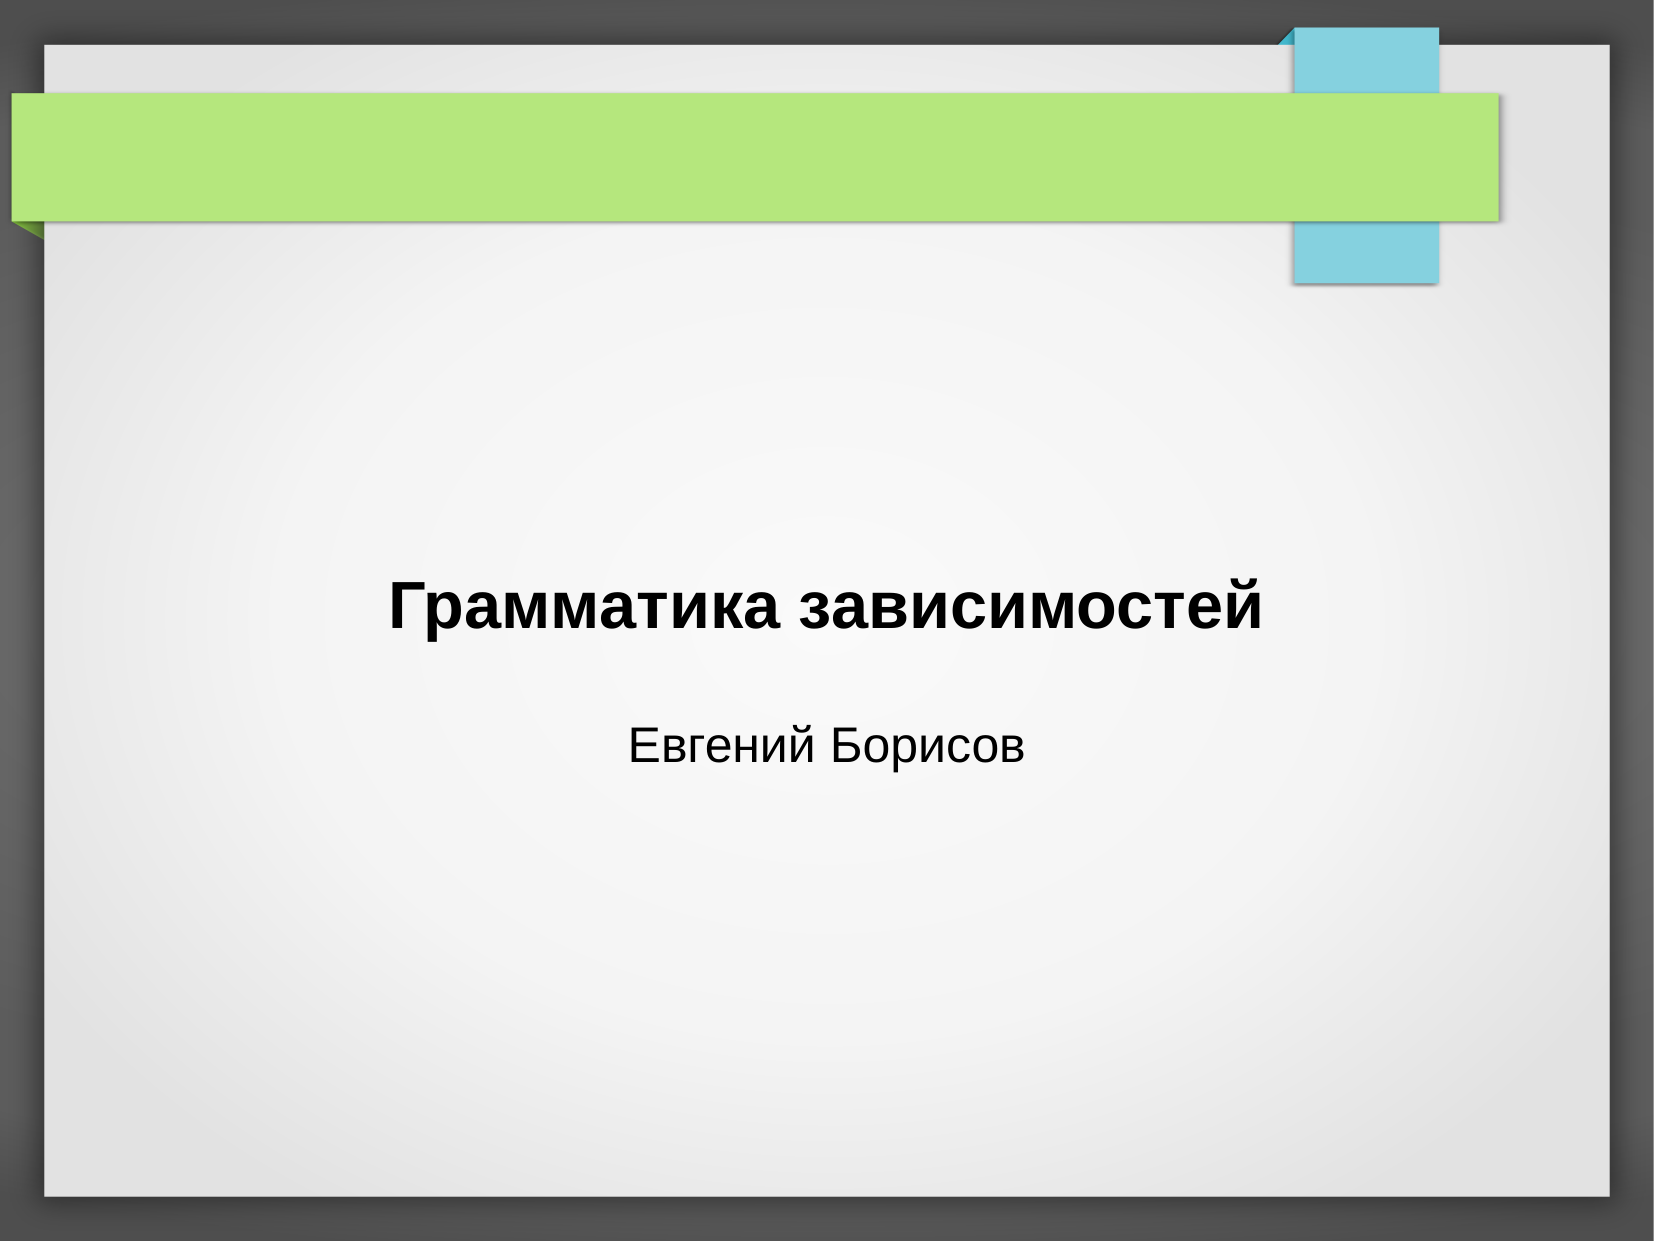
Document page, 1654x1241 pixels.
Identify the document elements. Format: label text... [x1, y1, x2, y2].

subtitle Грамматика зависимостей Евгений Борисов [82, 290, 1571, 1010]
picture [0, 0, 1654, 1241]
